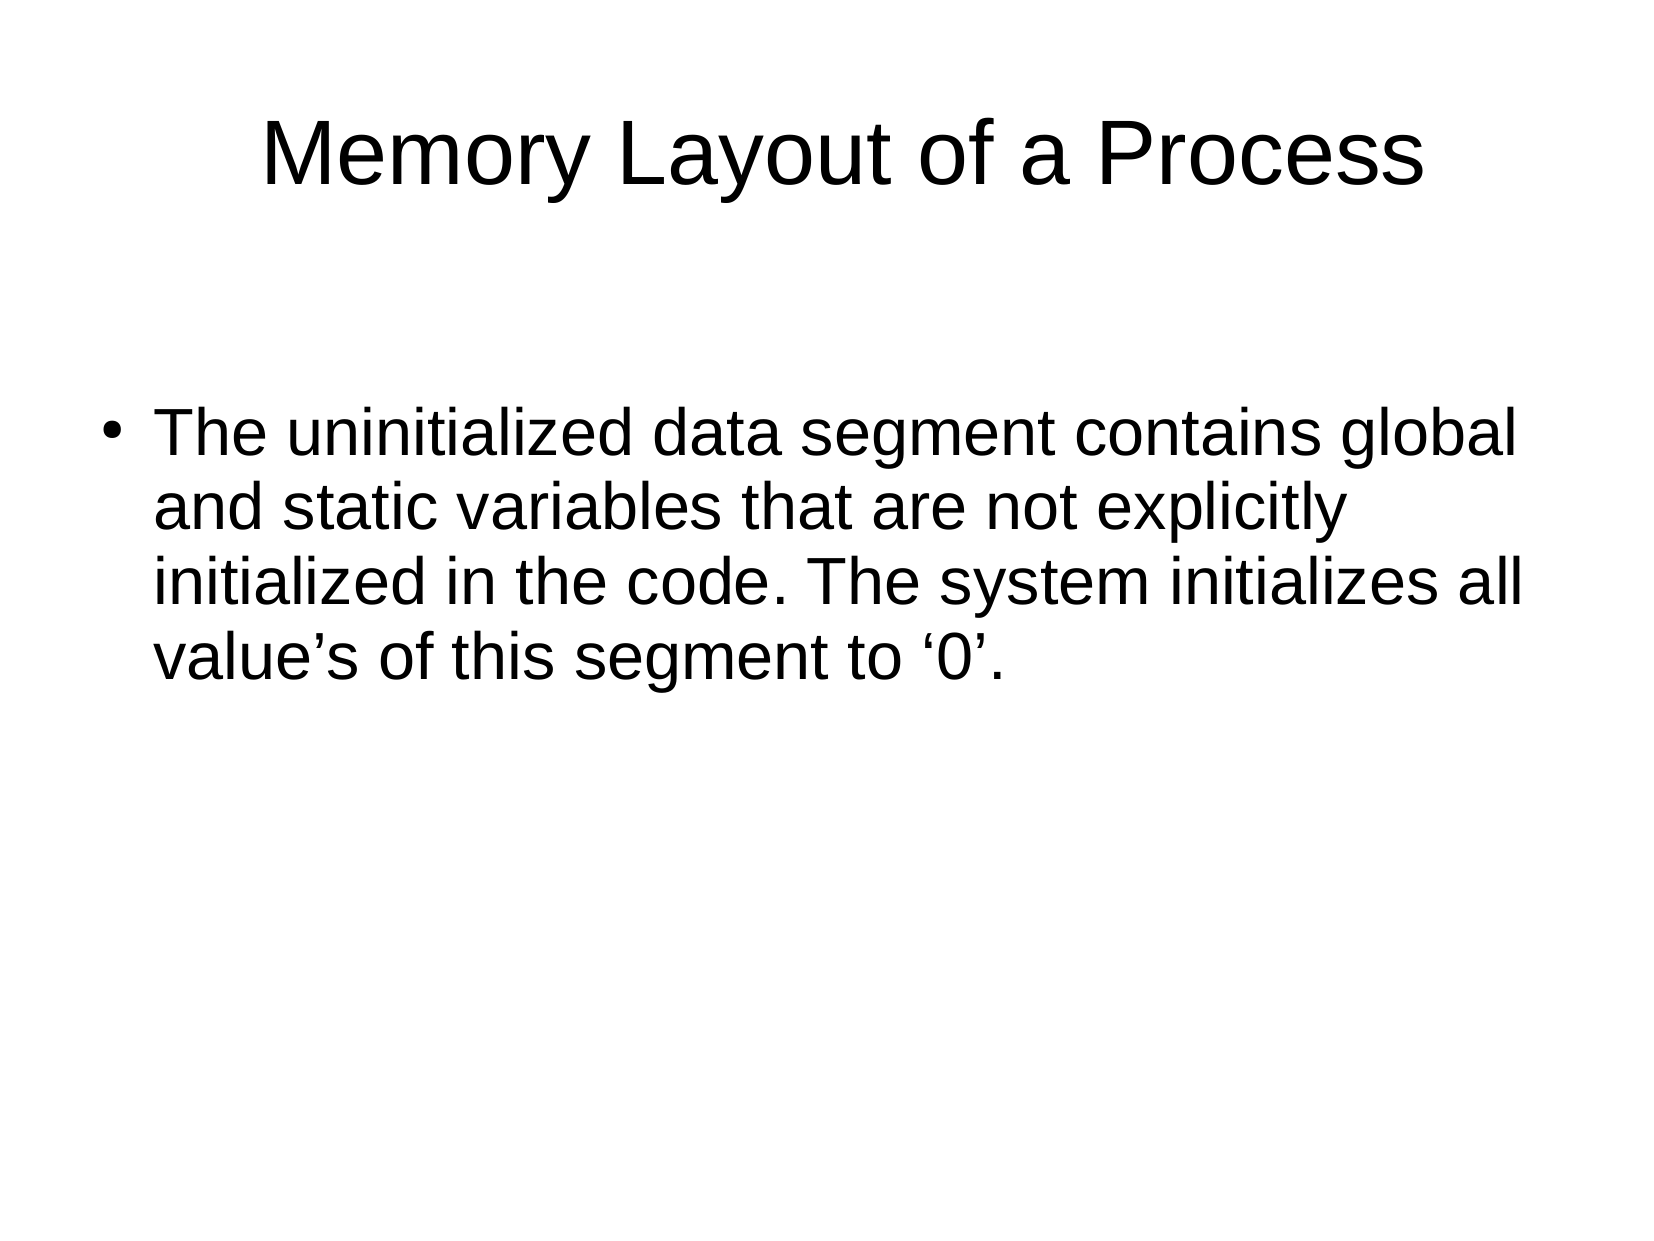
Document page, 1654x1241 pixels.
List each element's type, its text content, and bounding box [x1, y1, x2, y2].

list The uninitialized data segment contains global and static variables that are not explicitly initialized in the code. The system initializes all value’s of this segment to ‘0’. [82, 290, 1571, 1010]
title Memory Layout of a Process [82, 49, 1571, 257]
